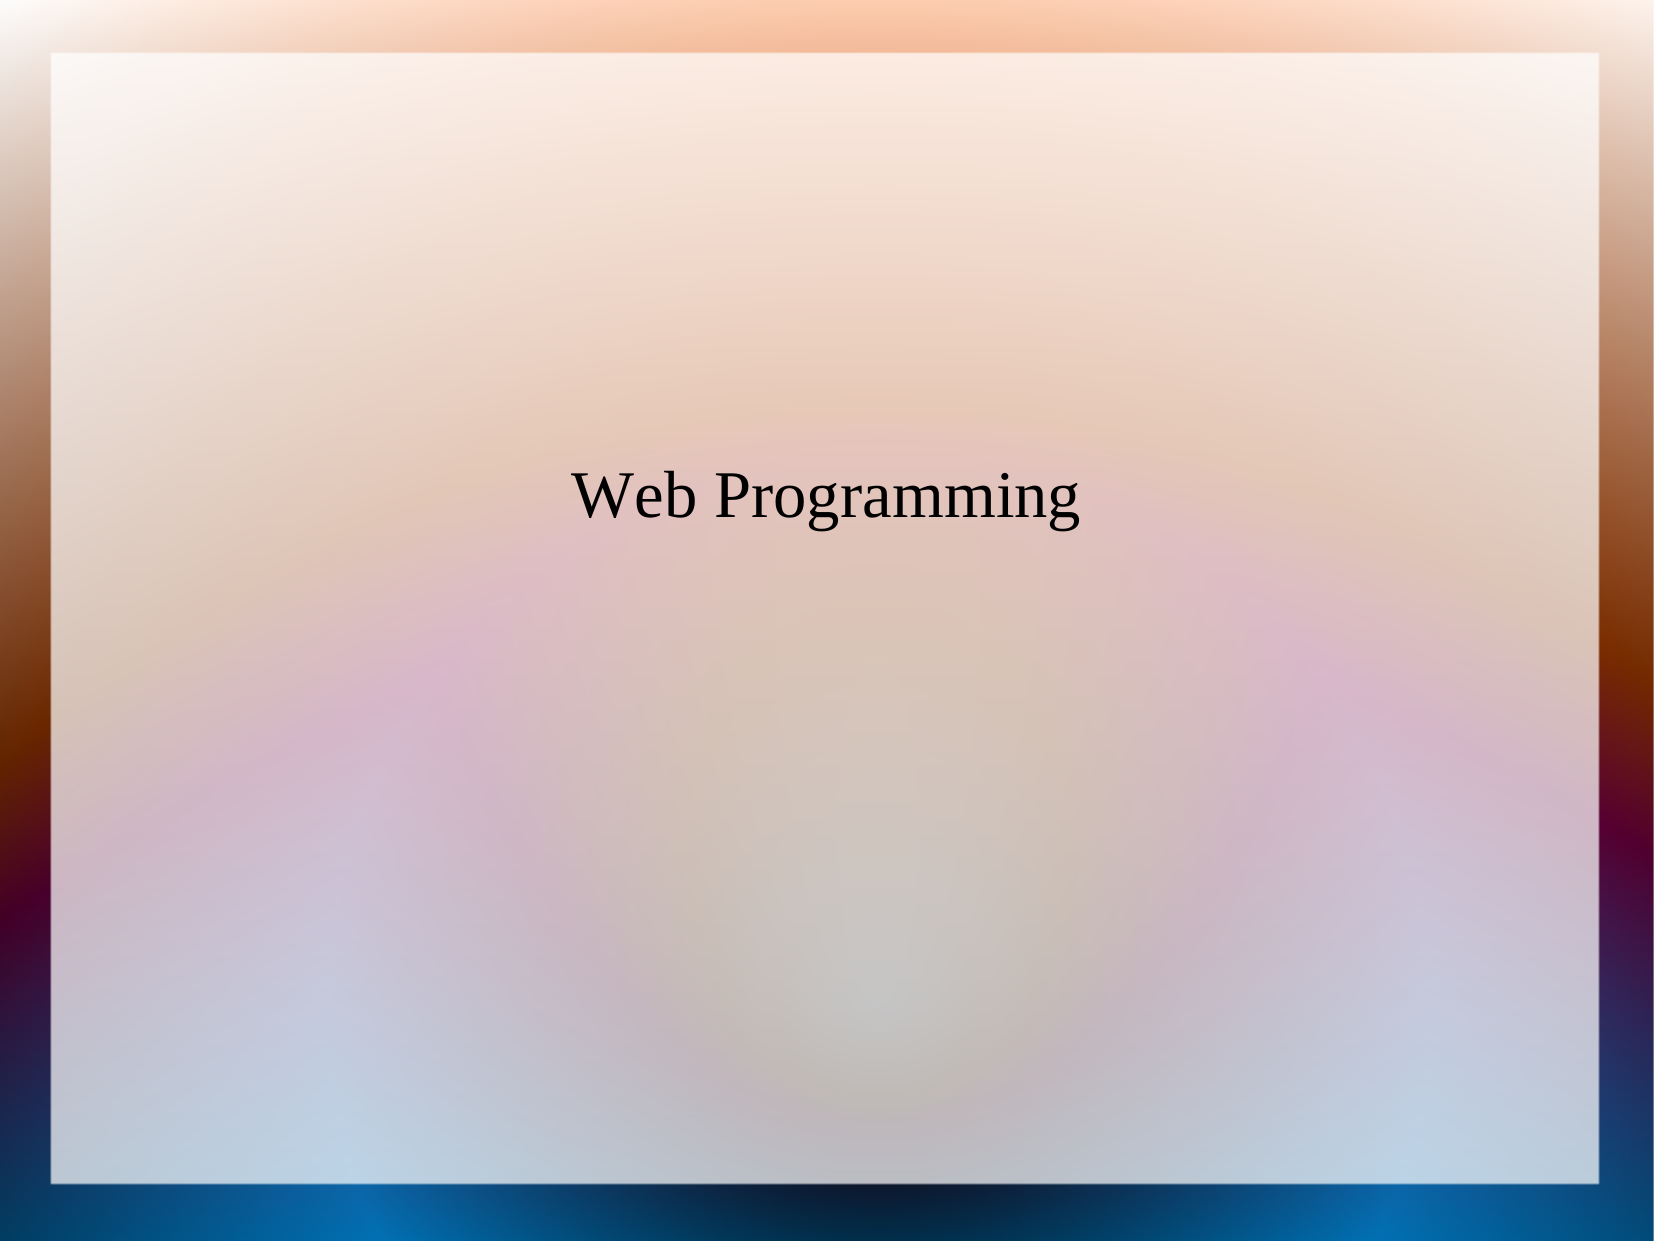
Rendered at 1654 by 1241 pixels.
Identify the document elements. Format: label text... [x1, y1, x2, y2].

picture [0, 0, 1654, 1241]
subtitle Web Programming [82, 55, 1571, 1010]
